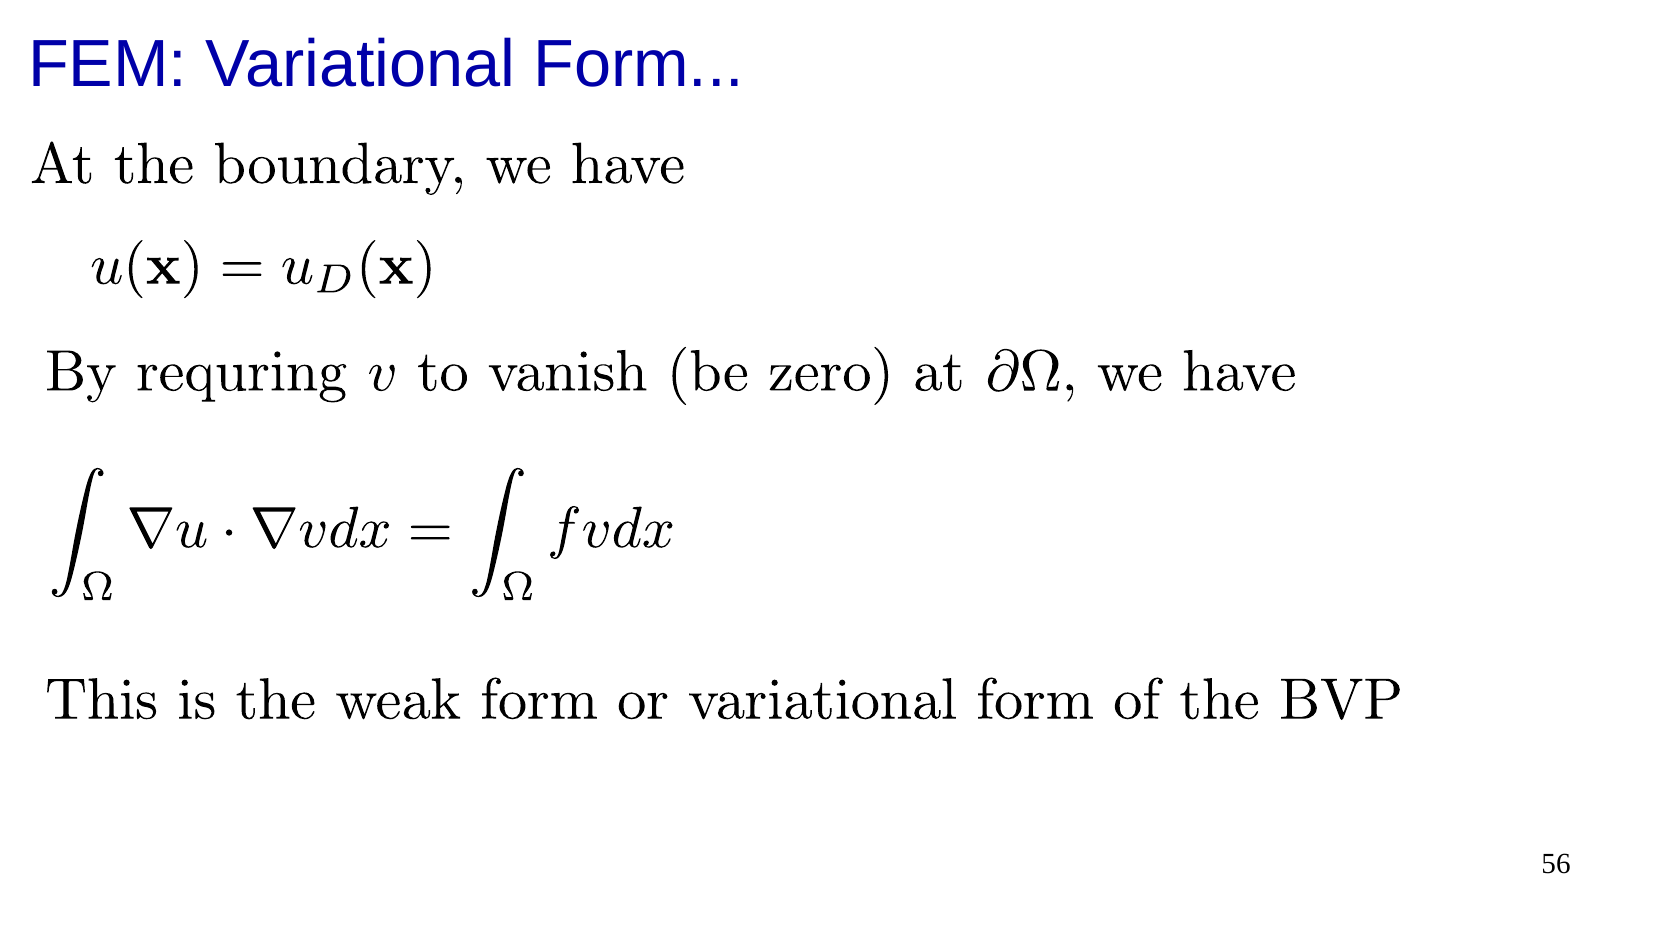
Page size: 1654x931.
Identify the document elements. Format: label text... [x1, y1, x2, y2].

text_box [45, 677, 1403, 721]
text_box [45, 346, 1297, 406]
title FEM: Variational Form... [28, 21, 1626, 106]
text_box [48, 467, 676, 601]
text_box [90, 240, 437, 299]
text_box [30, 141, 686, 196]
